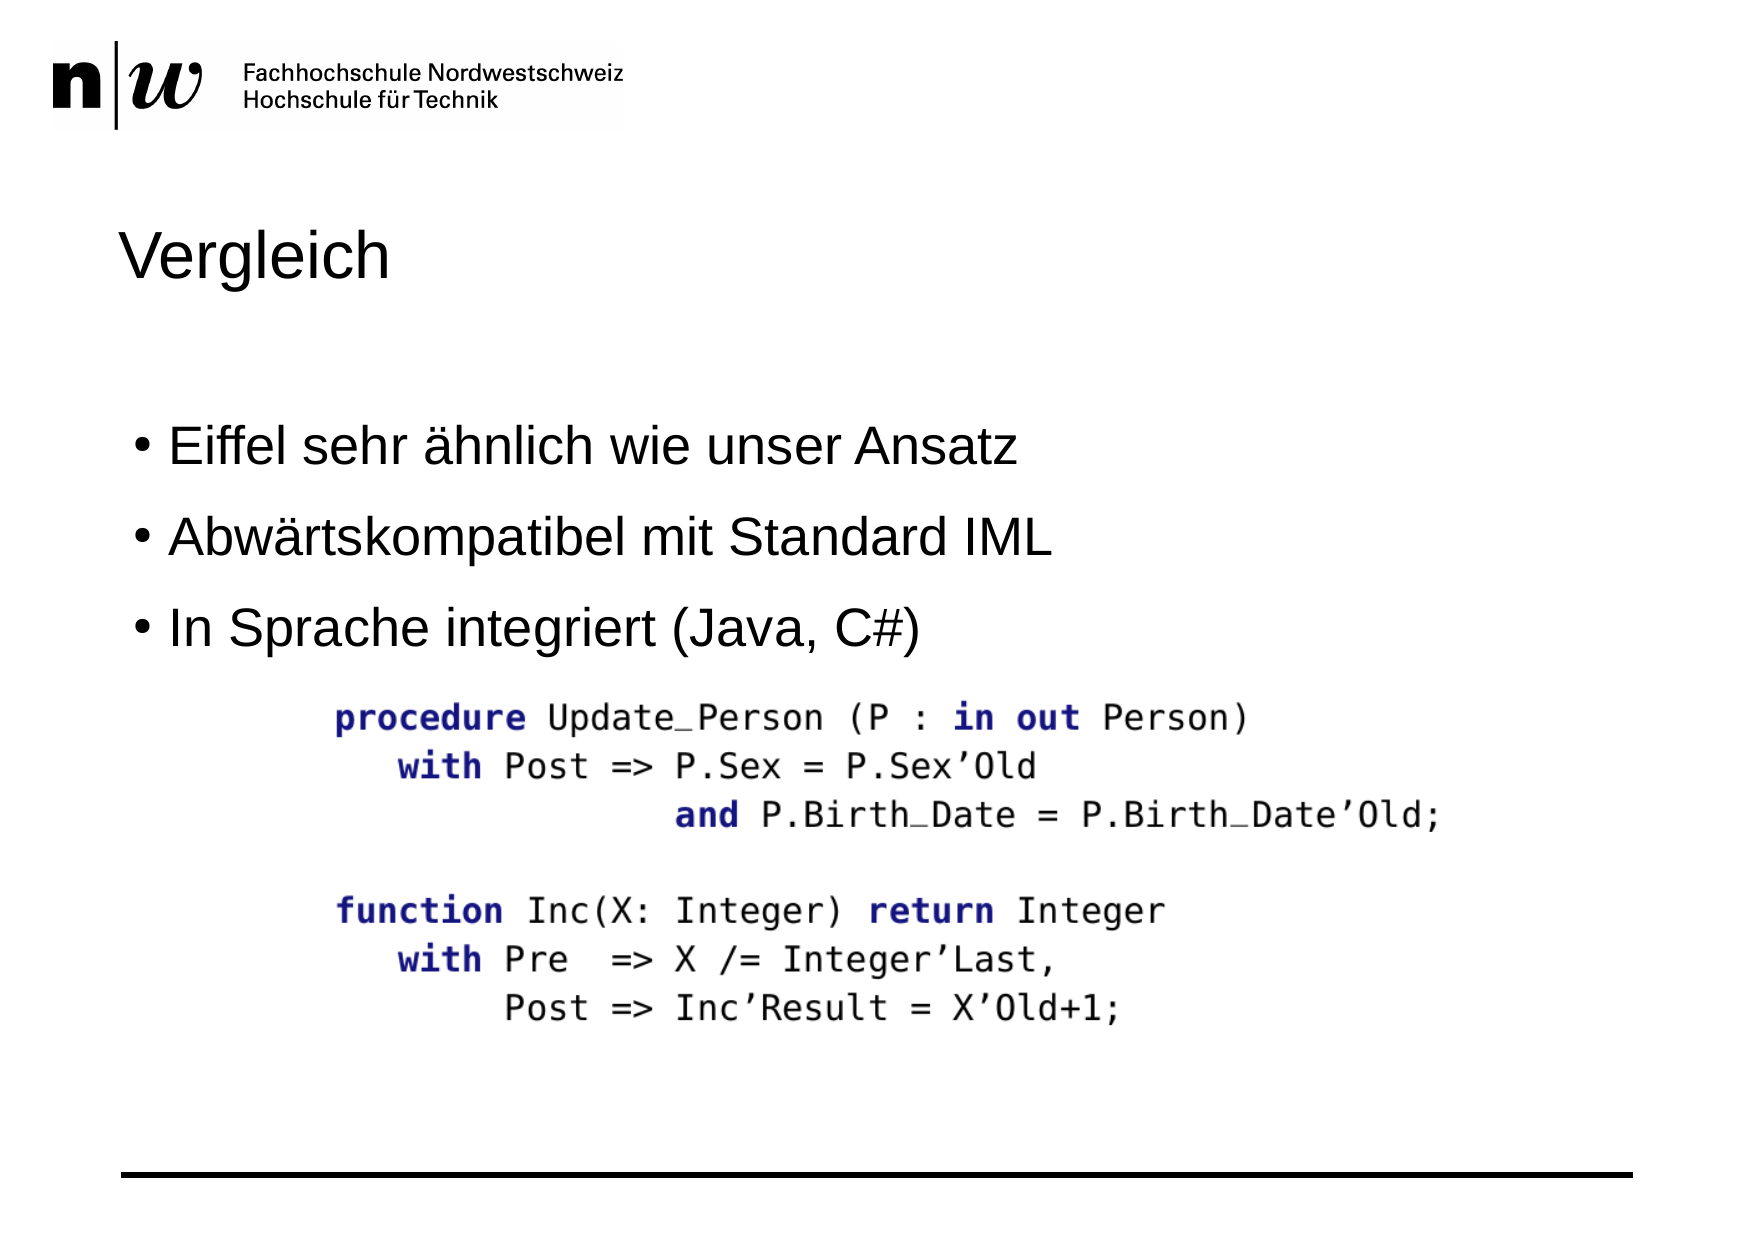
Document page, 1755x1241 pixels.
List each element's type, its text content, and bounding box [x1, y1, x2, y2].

text_box Eiffel sehr ähnlich wie unser Ansatz Abwärtskompatibel mit Standard IML In Sprache integriert (Java, C#) [118, 377, 1630, 1099]
text_box Vergleich [118, 212, 1606, 296]
picture [53, 41, 623, 130]
picture [321, 690, 1465, 1046]
